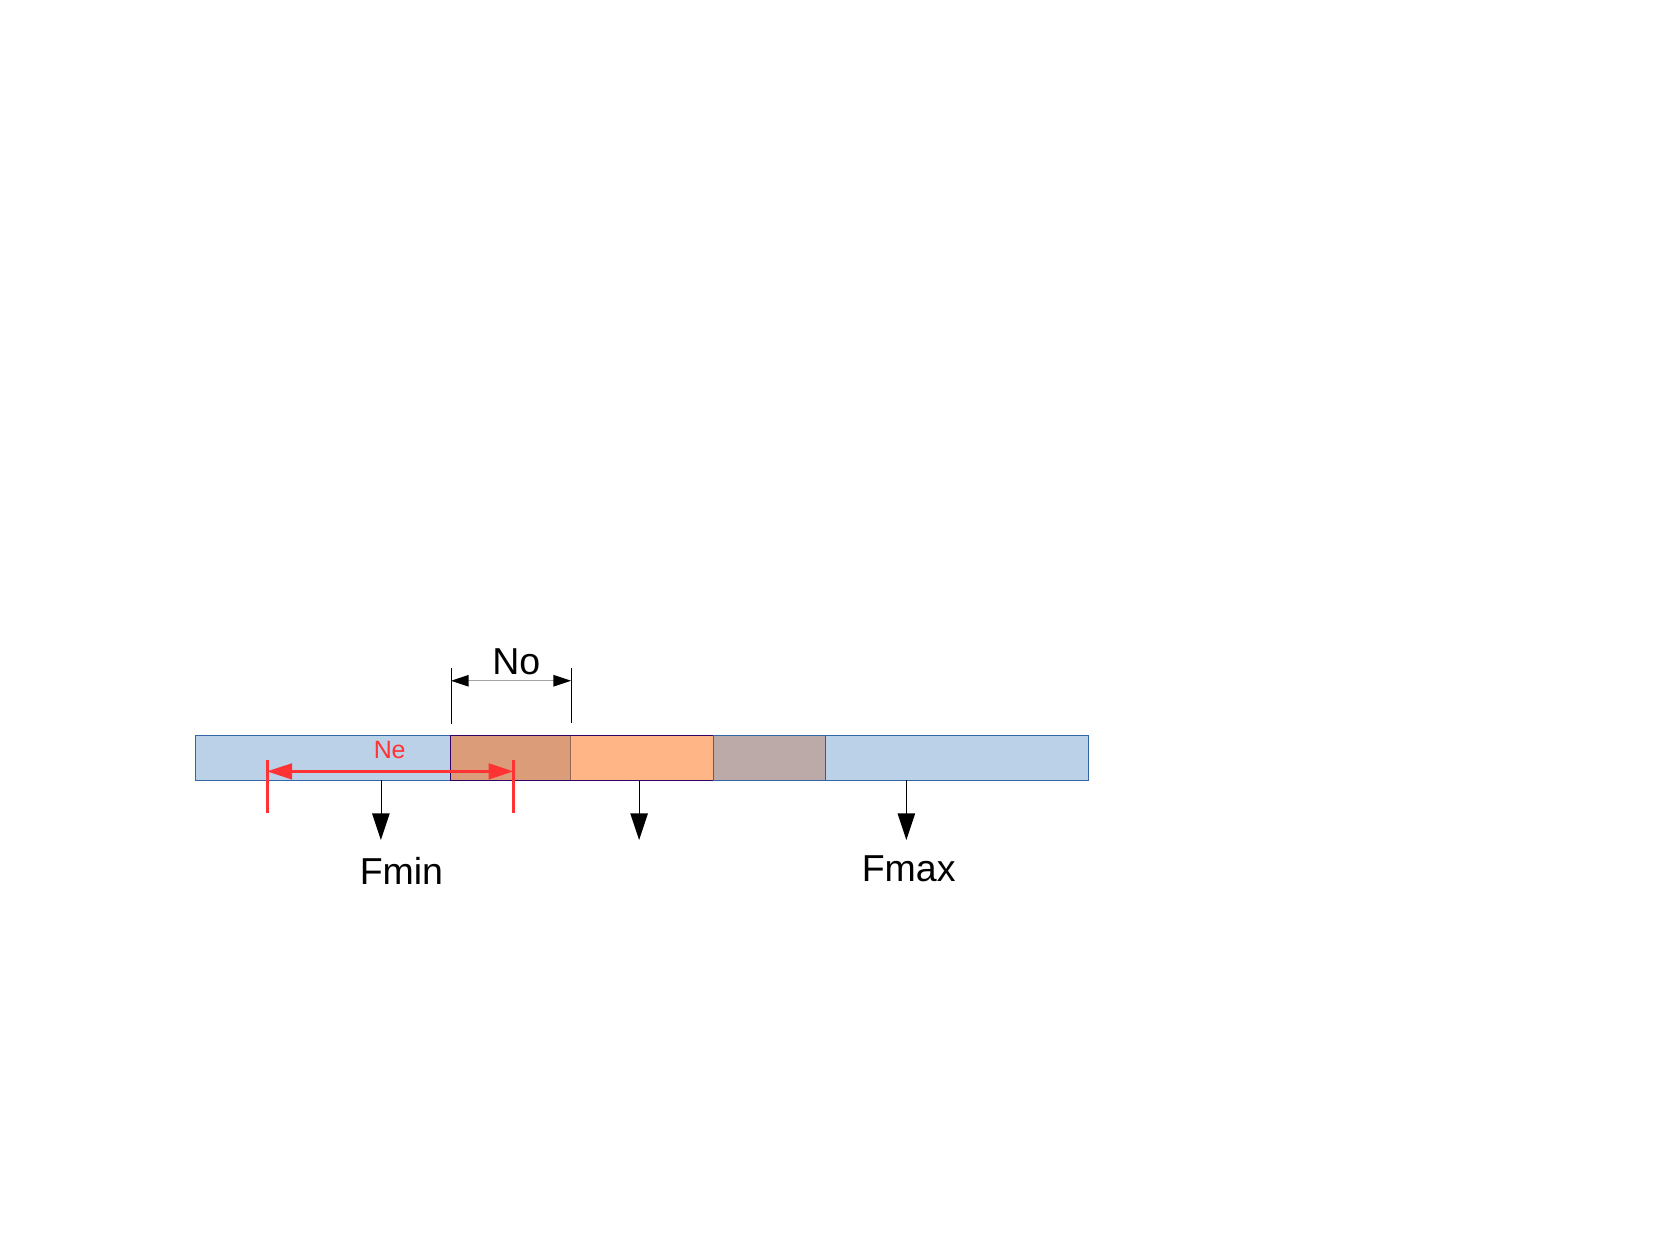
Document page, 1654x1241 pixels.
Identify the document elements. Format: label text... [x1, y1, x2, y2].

text_box Fmin [345, 843, 458, 901]
text_box [269, 773, 512, 781]
text_box No [477, 633, 556, 691]
text_box Fmax [847, 840, 971, 897]
text_box [195, 735, 1089, 781]
